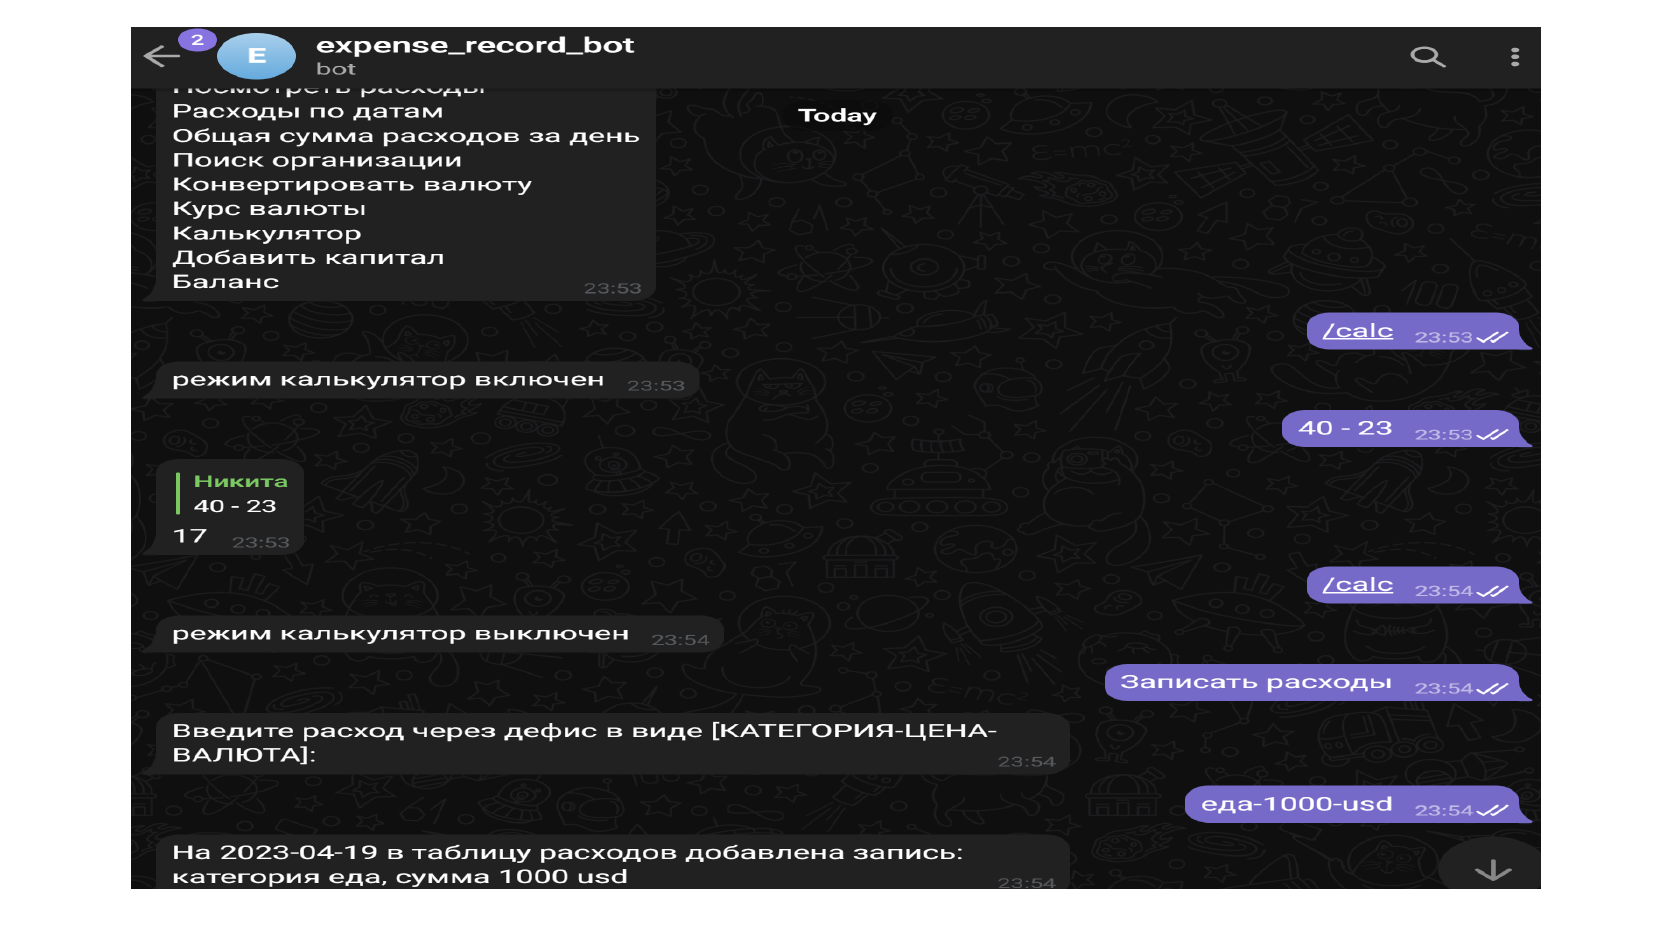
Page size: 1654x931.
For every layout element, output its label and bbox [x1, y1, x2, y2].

picture [131, 27, 1541, 889]
